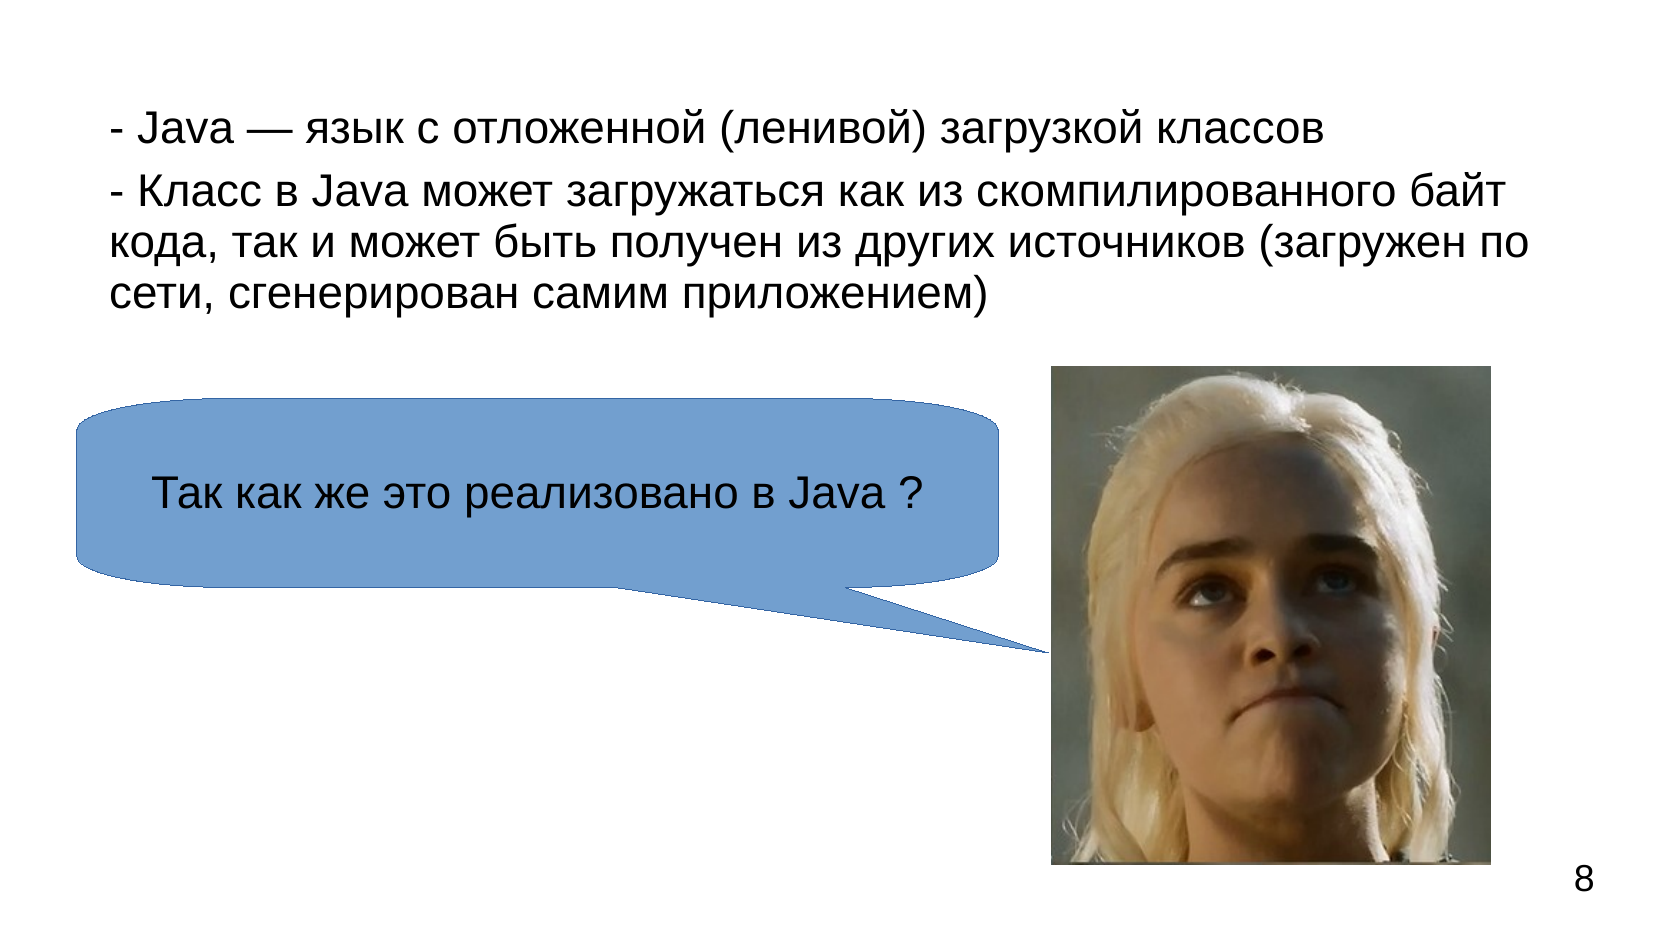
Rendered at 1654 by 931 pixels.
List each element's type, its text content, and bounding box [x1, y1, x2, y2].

picture [1051, 366, 1491, 865]
text_box - Java — язык с отложенной (ленивой) загрузкой классов - Класс в Java может загружаться как из скомпилированного байт кода, так и может быть получен из других источников (загружен по сети, сгенерирован самим приложением) [94, 94, 1548, 327]
text_box Так как же это реализовано в Java ? [76, 398, 1049, 653]
text_box 8 [1559, 850, 1642, 908]
